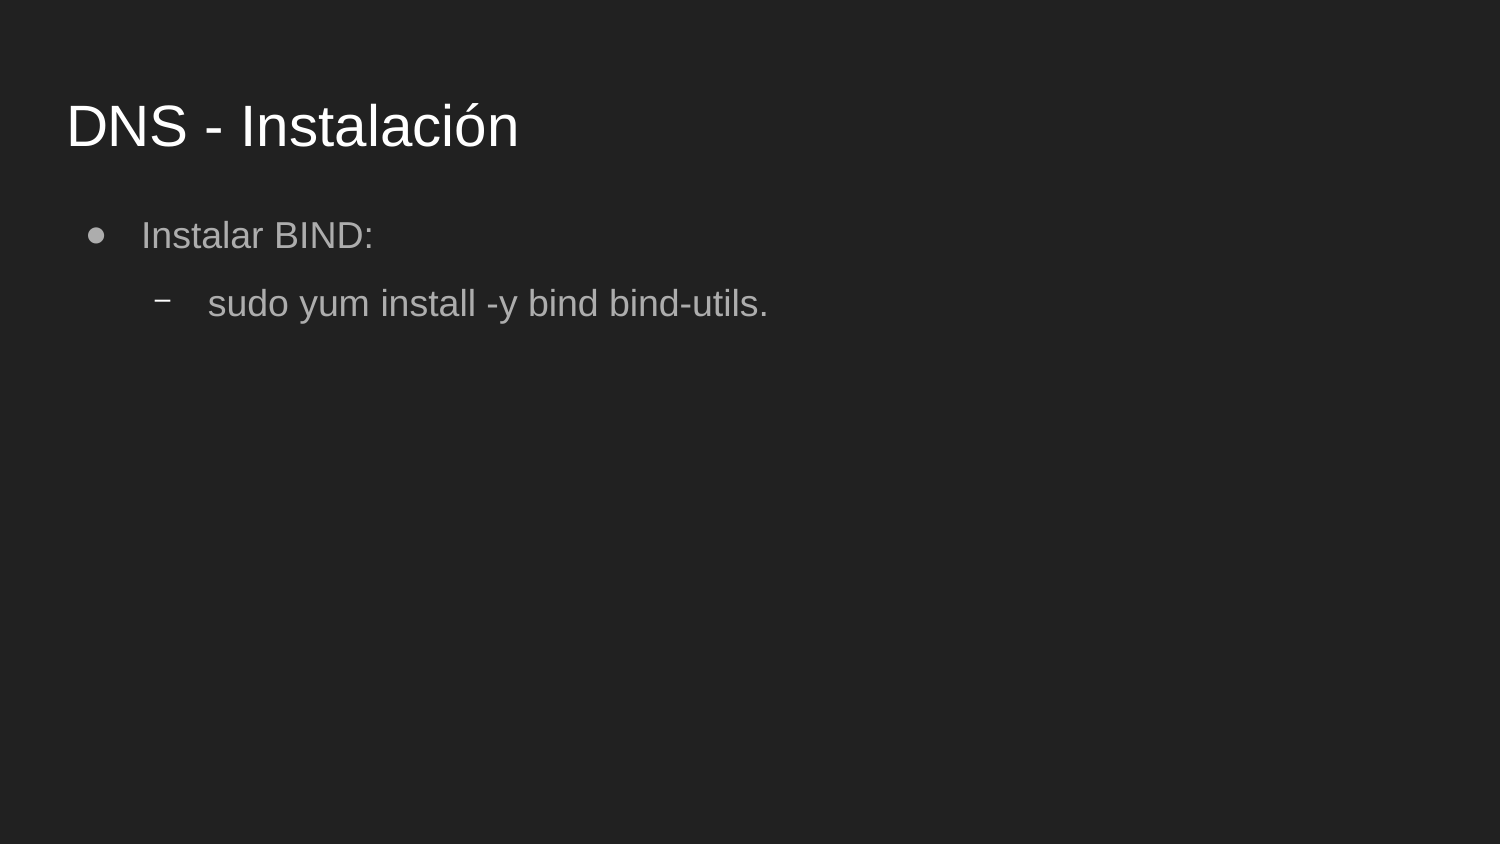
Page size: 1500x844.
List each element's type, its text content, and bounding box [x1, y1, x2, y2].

list Instalar BIND: sudo yum install -y bind bind-utils. [51, 189, 1261, 750]
title DNS - Instalación [51, 72, 1449, 167]
